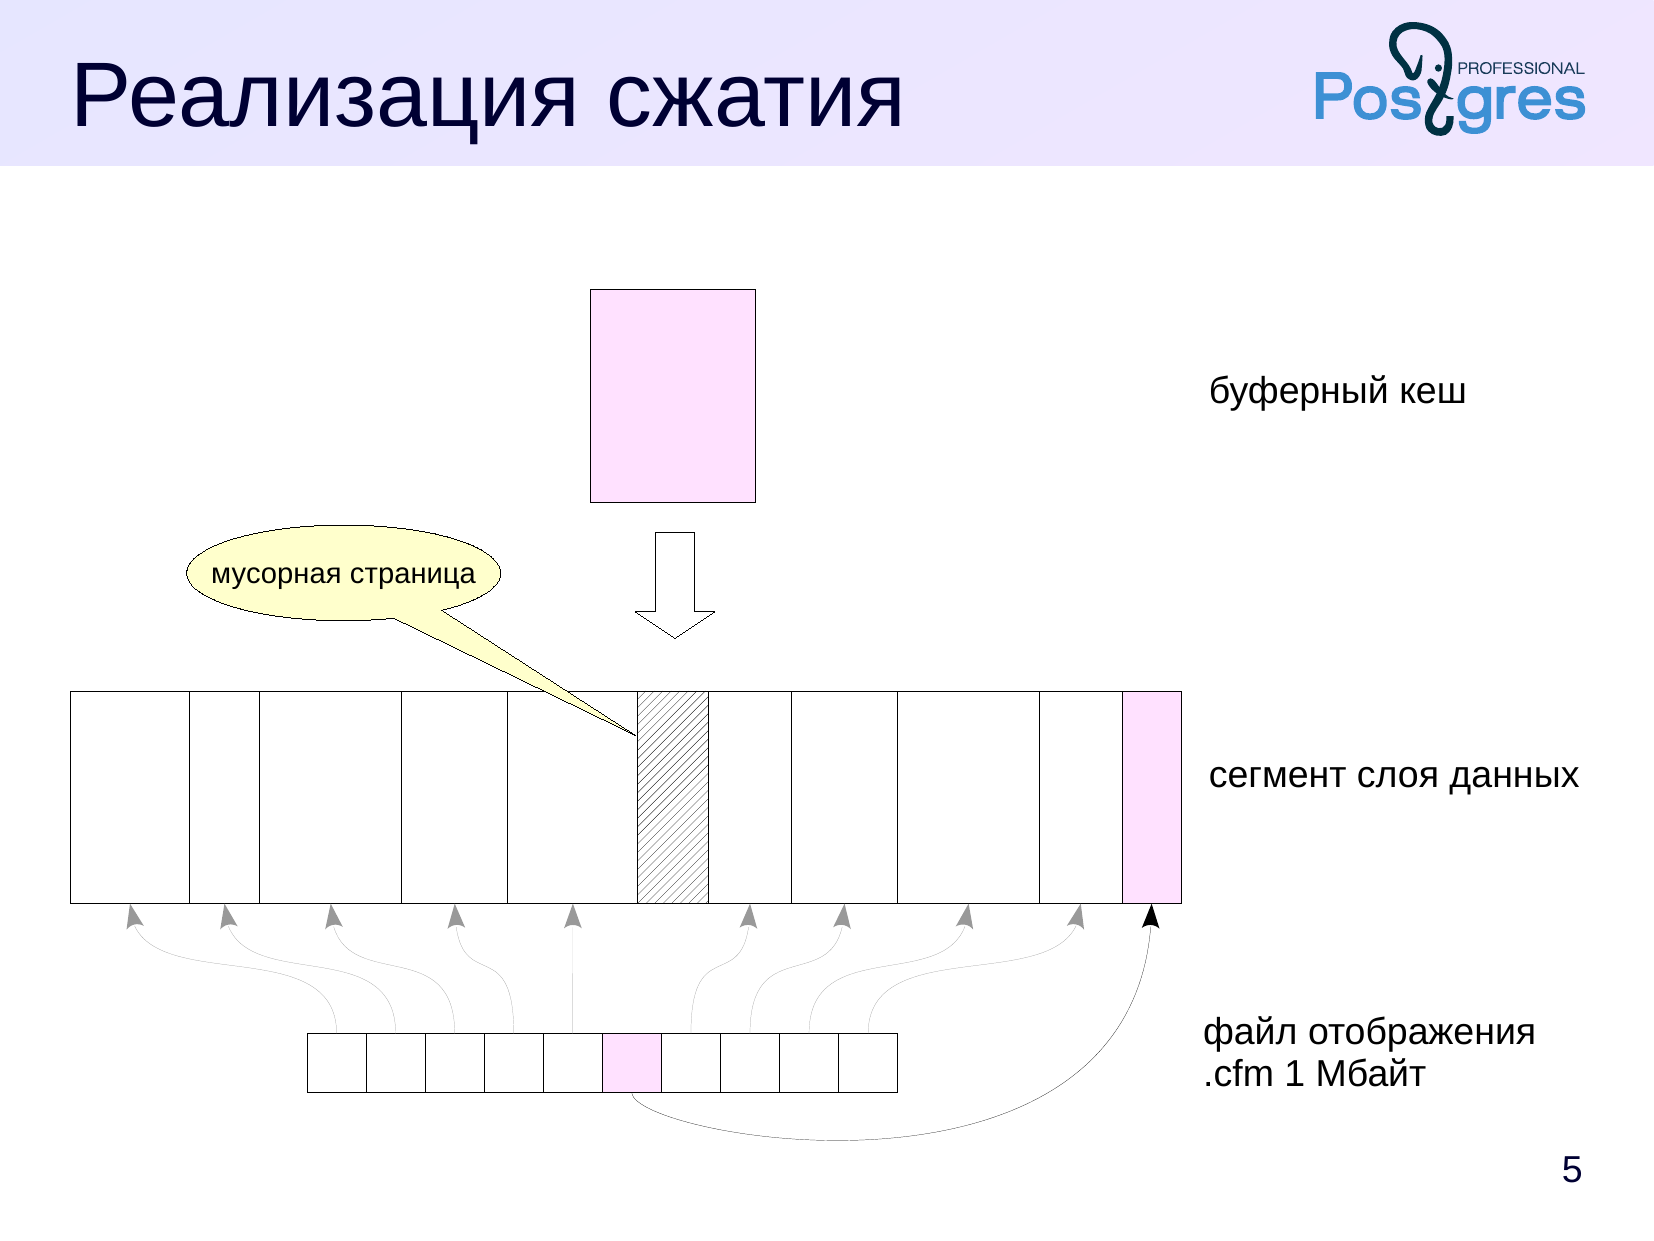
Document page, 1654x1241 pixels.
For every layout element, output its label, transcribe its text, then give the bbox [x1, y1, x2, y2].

text_box файл отображения .cfm 1 Мбайт [1188, 1002, 1552, 1102]
text_box [590, 289, 756, 503]
text_box сегмент слоя данных [1194, 745, 1595, 845]
text_box [635, 532, 715, 639]
text_box [307, 1033, 898, 1093]
text_box буферный кеш [1194, 361, 1482, 419]
text_box [70, 691, 1182, 904]
title Реализация сжатия [70, 43, 1241, 147]
text_box мусорная страница [186, 525, 636, 736]
